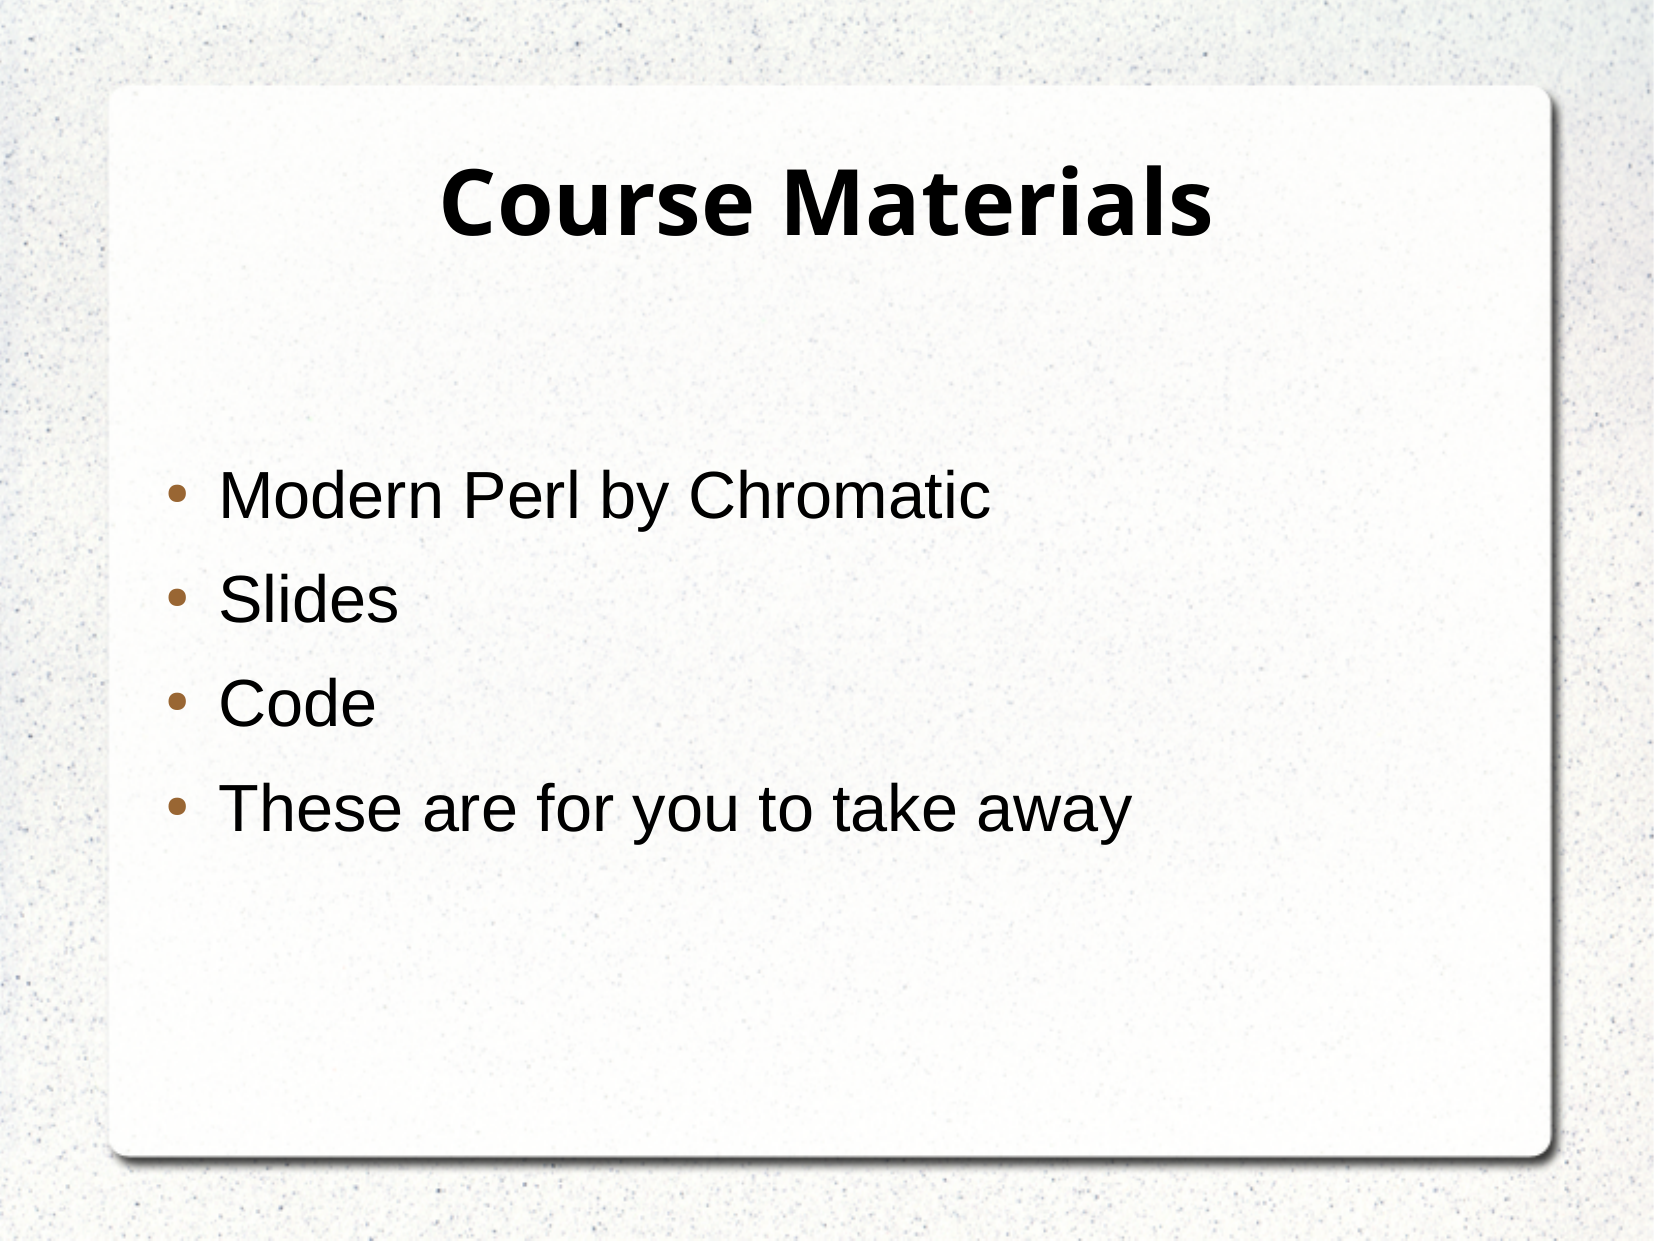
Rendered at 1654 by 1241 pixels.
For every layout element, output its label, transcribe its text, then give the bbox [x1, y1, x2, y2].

title Course Materials [118, 96, 1536, 304]
list Modern Perl by Chromatic Slides Code These are for you to take away [147, 457, 1506, 1093]
picture [0, 0, 1654, 1241]
